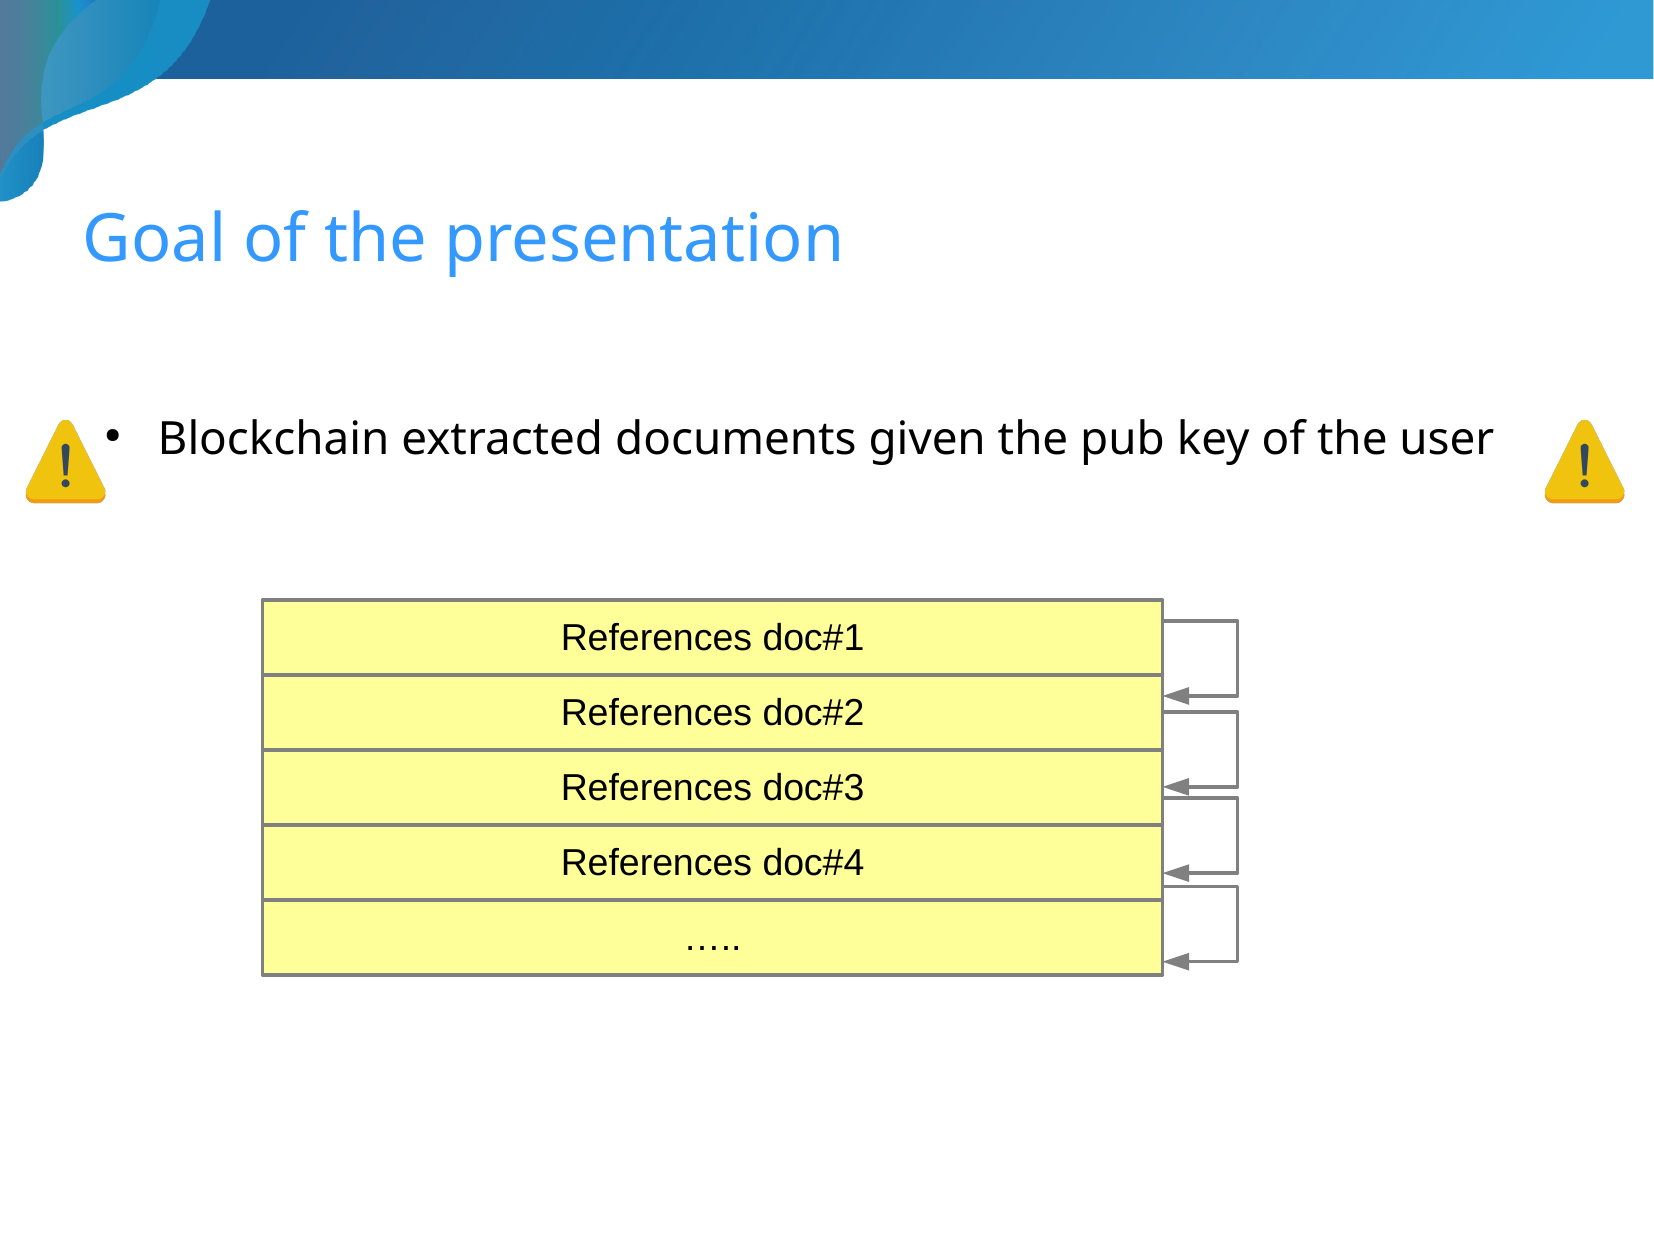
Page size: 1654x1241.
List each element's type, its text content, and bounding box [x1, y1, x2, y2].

picture [0, 0, 1654, 1241]
text_box References doc#3 [262, 750, 1163, 825]
title Goal of the presentation [82, 132, 1571, 340]
text_box References doc#4 [262, 825, 1163, 900]
list Blockchain extracted documents given the pub key of the user [86, 405, 1576, 1126]
text_box References doc#1 [262, 600, 1163, 675]
text_box ….. [262, 900, 1163, 976]
text_box References doc#2 [262, 675, 1163, 750]
